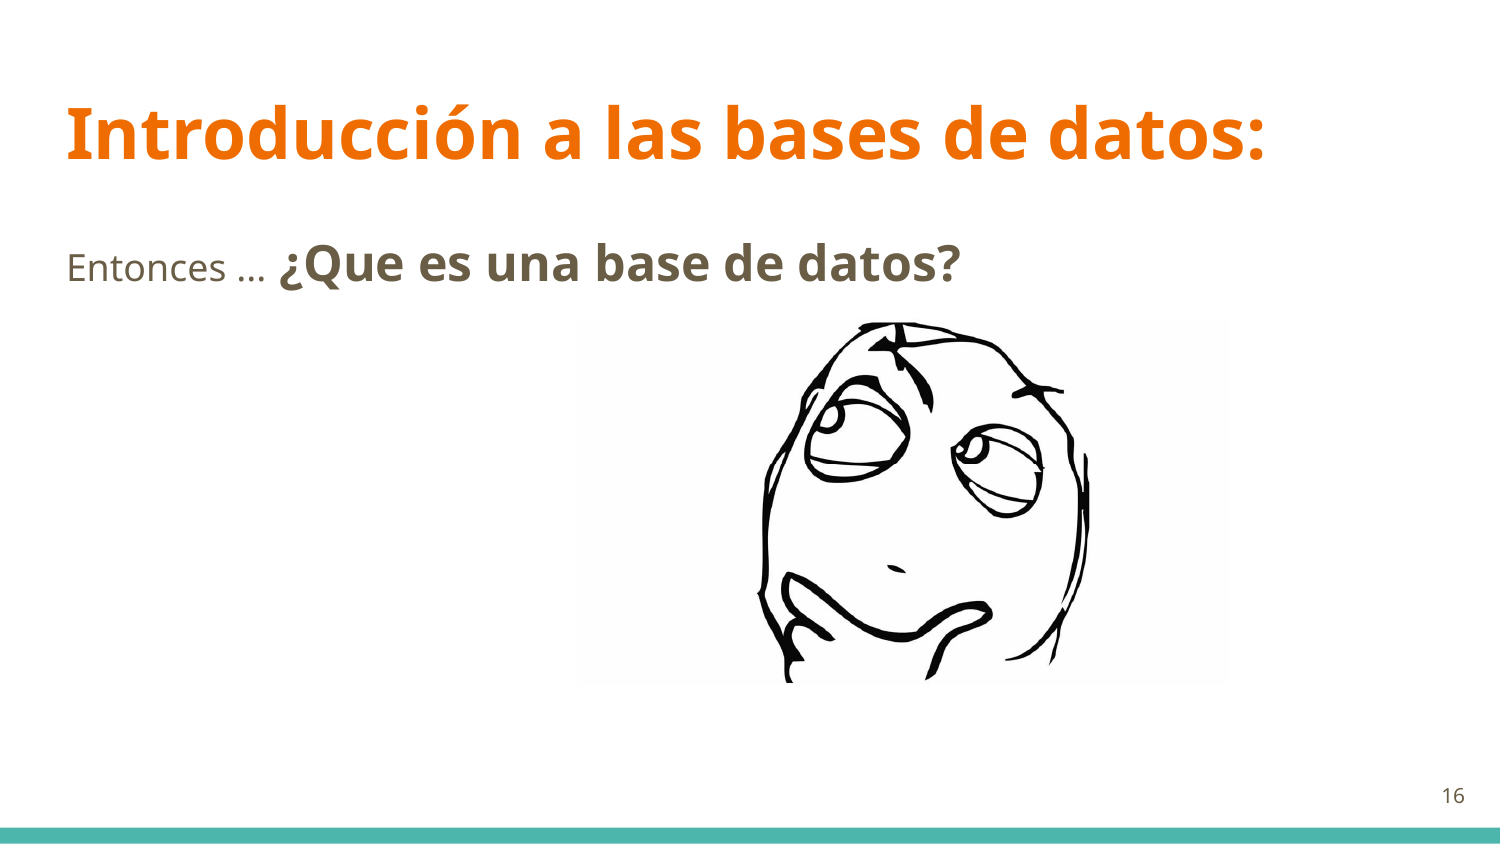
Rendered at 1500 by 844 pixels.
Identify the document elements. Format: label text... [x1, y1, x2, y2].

slide_number <number> [1389, 764, 1480, 830]
list Entonces ... ¿Que es una base de datos? [51, 207, 1449, 750]
title Introducción a las bases de datos: [51, 72, 1449, 189]
picture [577, 318, 1229, 686]
